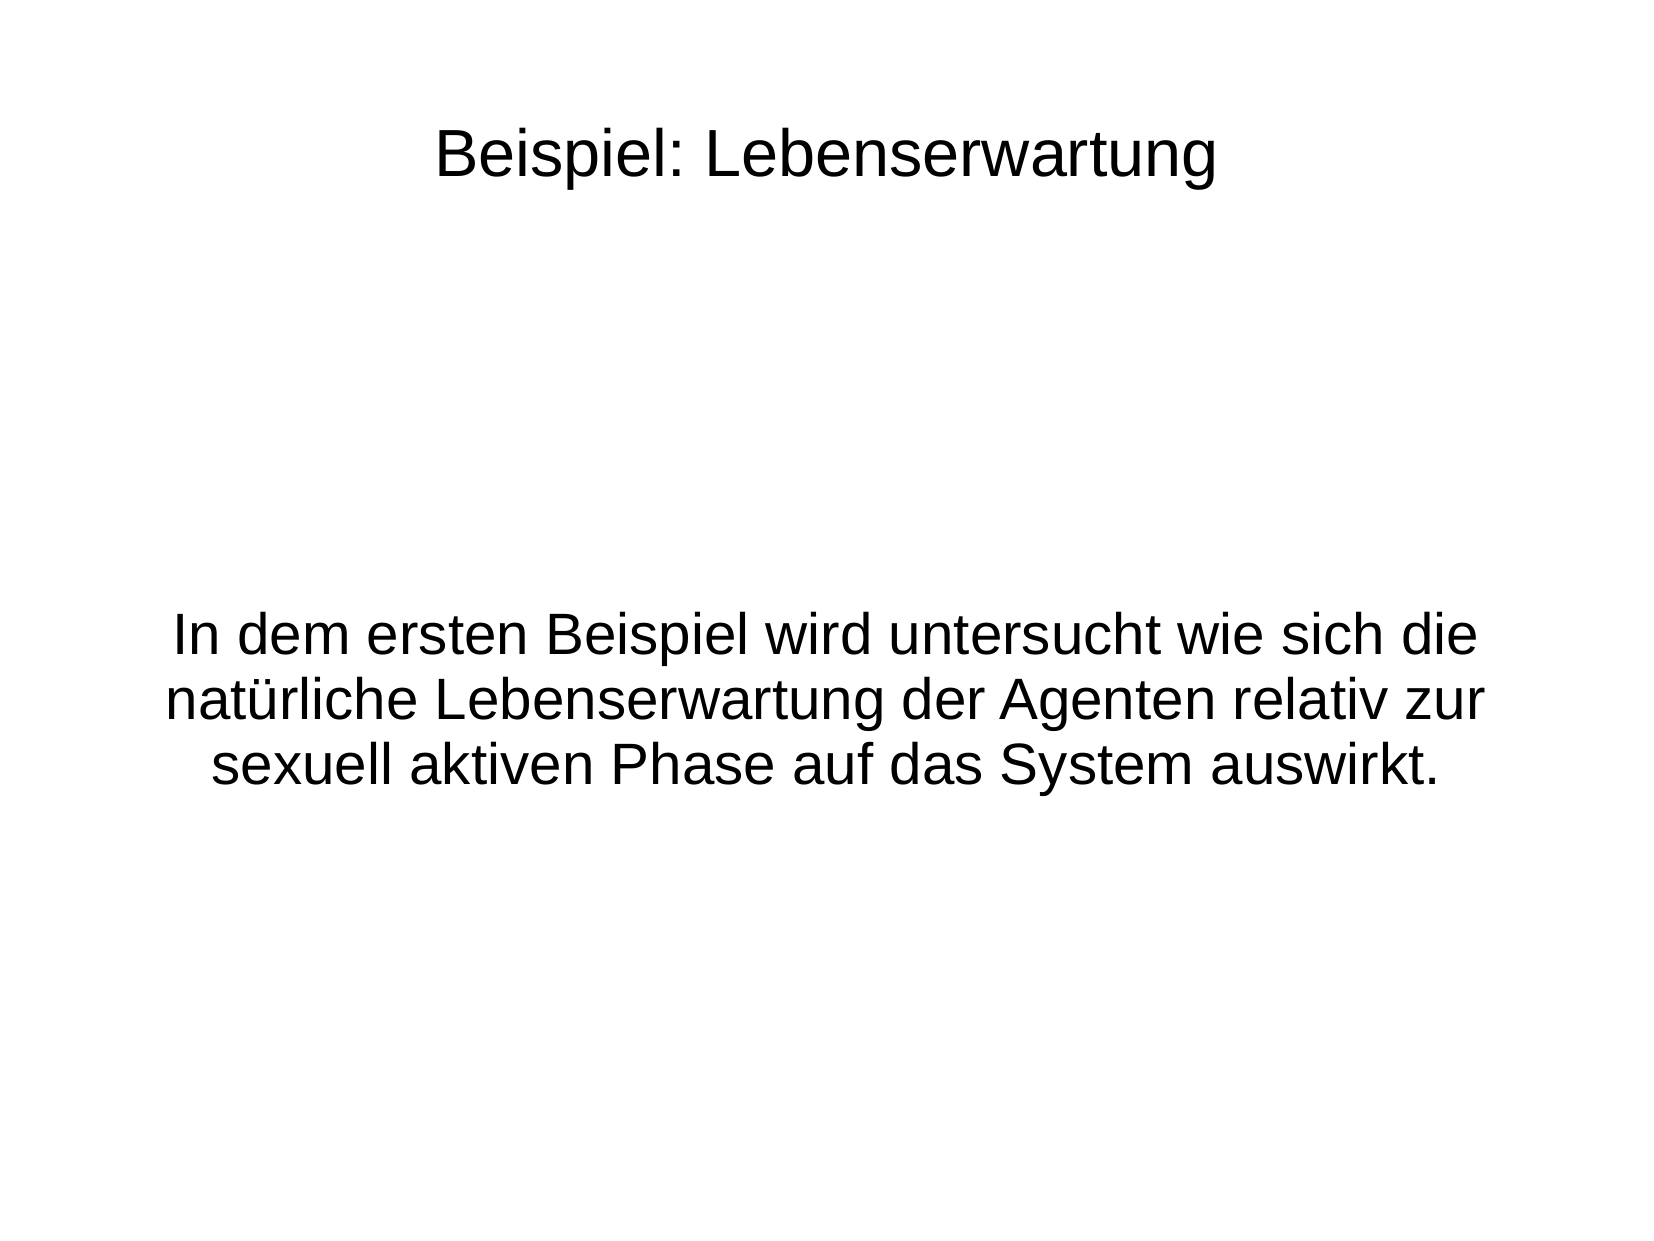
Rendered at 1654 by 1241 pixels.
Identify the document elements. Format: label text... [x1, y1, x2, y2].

title Beispiel: Lebenserwartung [82, 56, 1571, 250]
subtitle In dem ersten Beispiel wird untersucht wie sich die natürliche Lebenserwartung der Agenten relativ zur sexuell aktiven Phase auf das System auswirkt. [82, 297, 1571, 1102]
